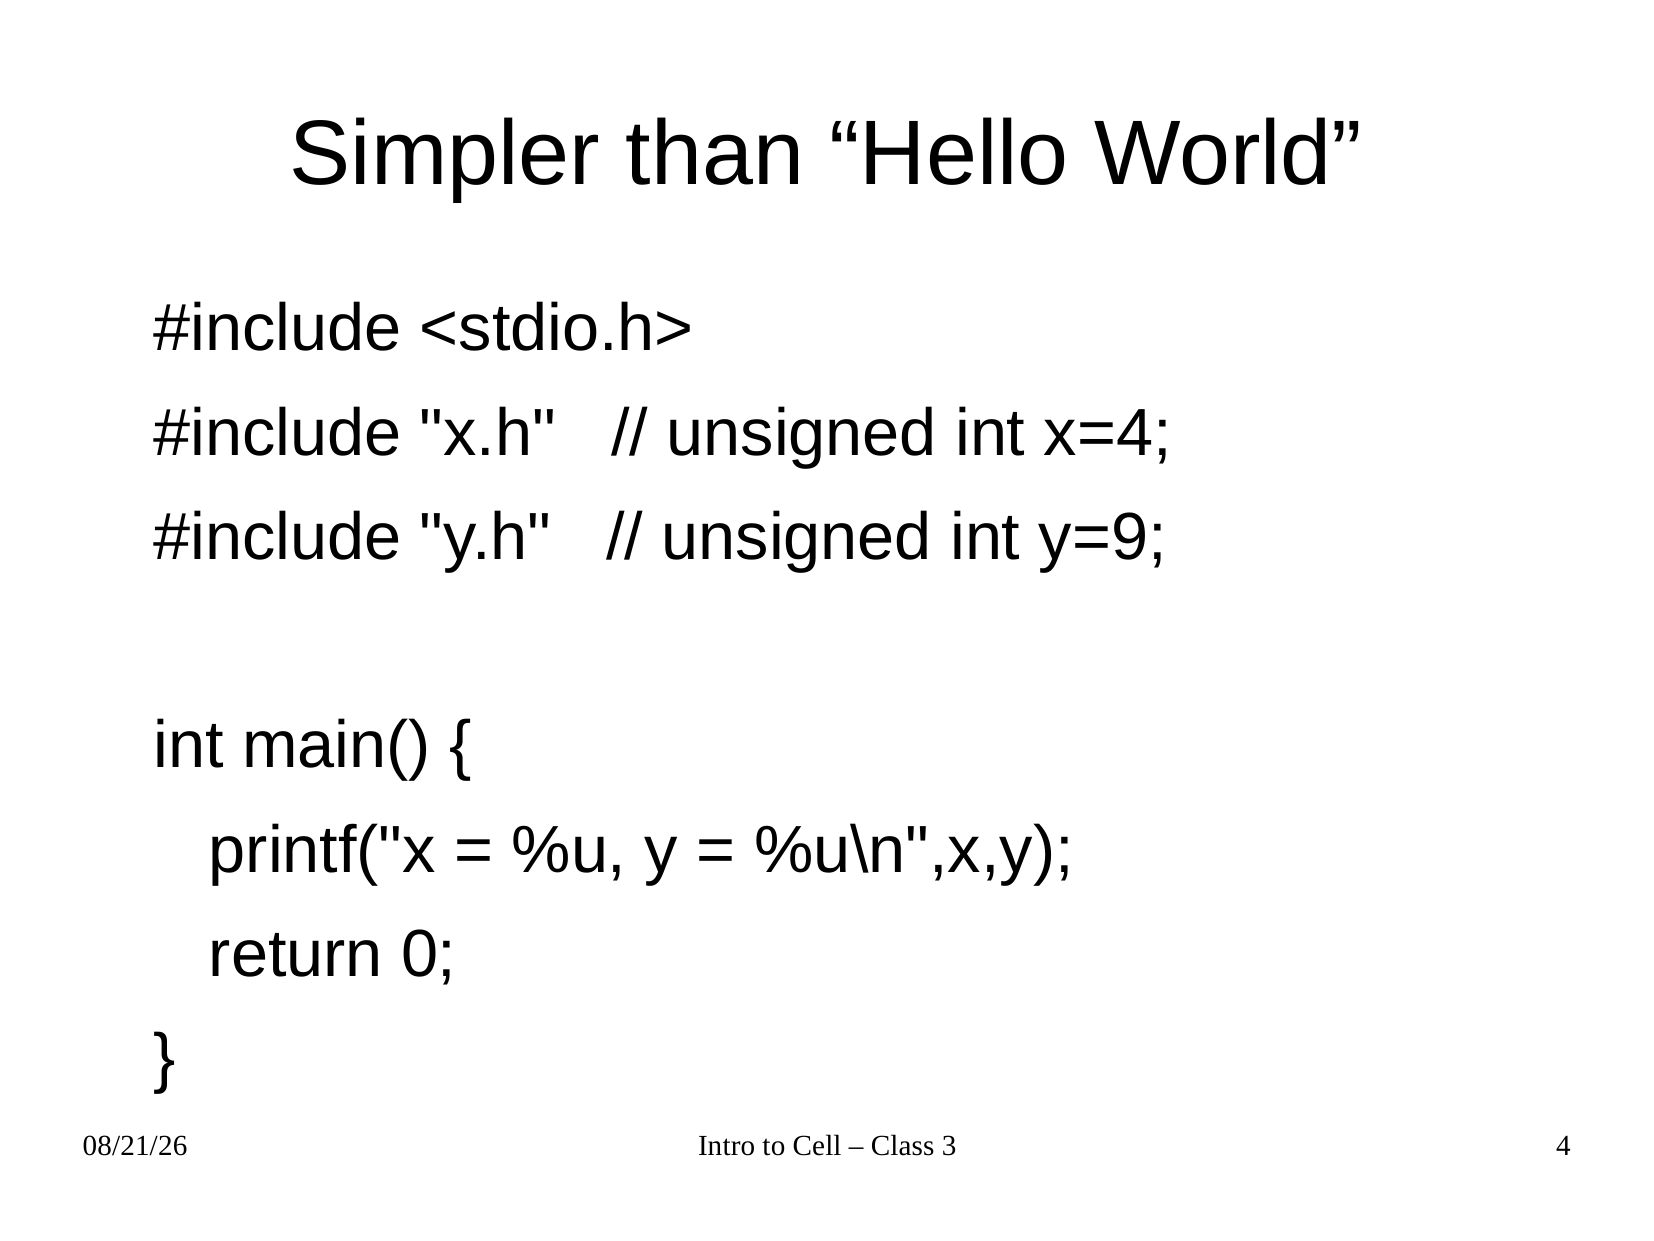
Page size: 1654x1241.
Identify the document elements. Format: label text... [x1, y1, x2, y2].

title Simpler than “Hello World” [82, 56, 1571, 250]
list #include <stdio.h> #include "x.h" // unsigned int x=4; #include "y.h" // unsigned int y=9; int main() { printf("x = %u, y = %u\n",x,y); return 0; } [82, 290, 1571, 1200]
